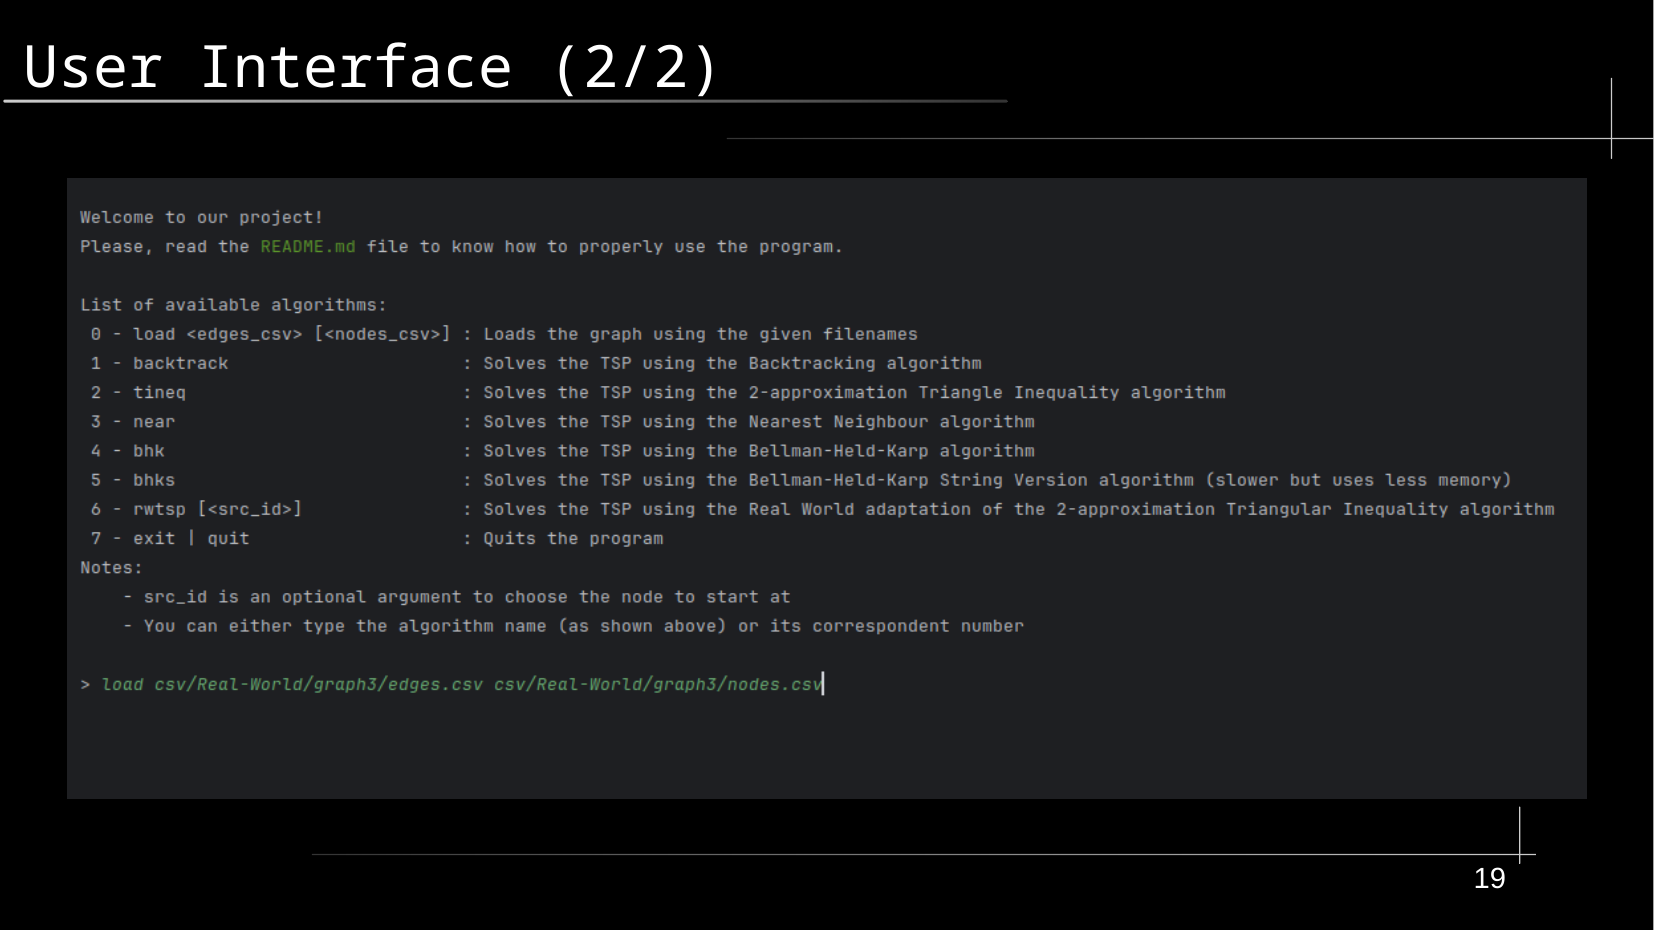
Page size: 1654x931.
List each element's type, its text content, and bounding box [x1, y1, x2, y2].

picture [67, 178, 1587, 799]
title User Interface (2/2) [23, 11, 1589, 119]
